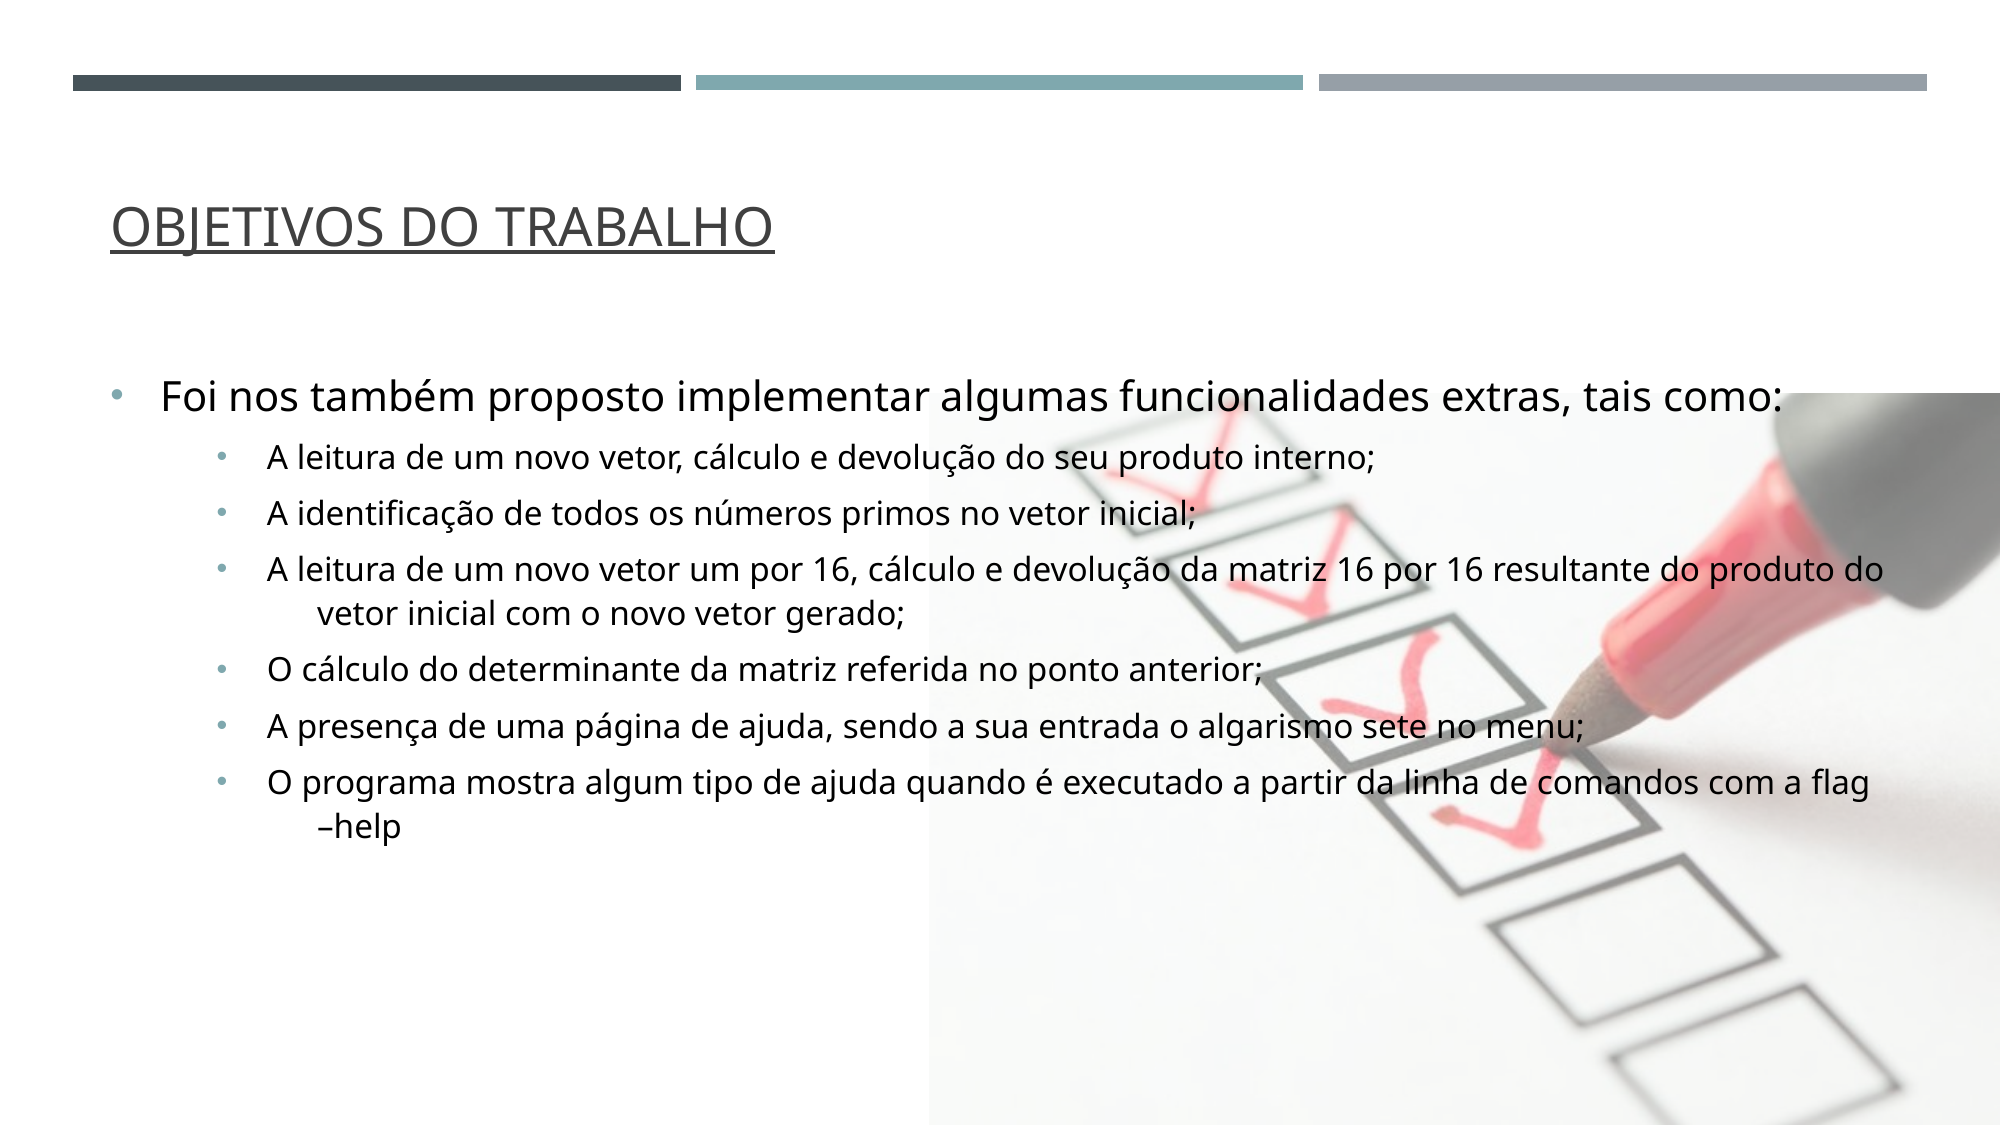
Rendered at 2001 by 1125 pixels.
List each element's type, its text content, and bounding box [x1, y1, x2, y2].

picture [929, 393, 2000, 1125]
list Foi nos também proposto implementar algumas funcionalidades extras, tais como: A leitura de um novo vetor, cálculo e devolução do seu produto interno; A identificação de todos os números primos no vetor inicial; A leitura de um novo vetor um por 16, cálculo e devolução da matriz 16 por 16 resultante do produto do vetor inicial com o novo vetor gerado; O cálculo do determinante da matriz referida no ponto anterior; A presença de uma página de ajuda, sendo a sua entrada o algarismo sete no menu; O programa mostra algum tipo de ajuda quando é executado a partir da linha de comandos com a flag –help [95, 306, 1905, 903]
title Objetivos do trabalho [95, 69, 1905, 265]
